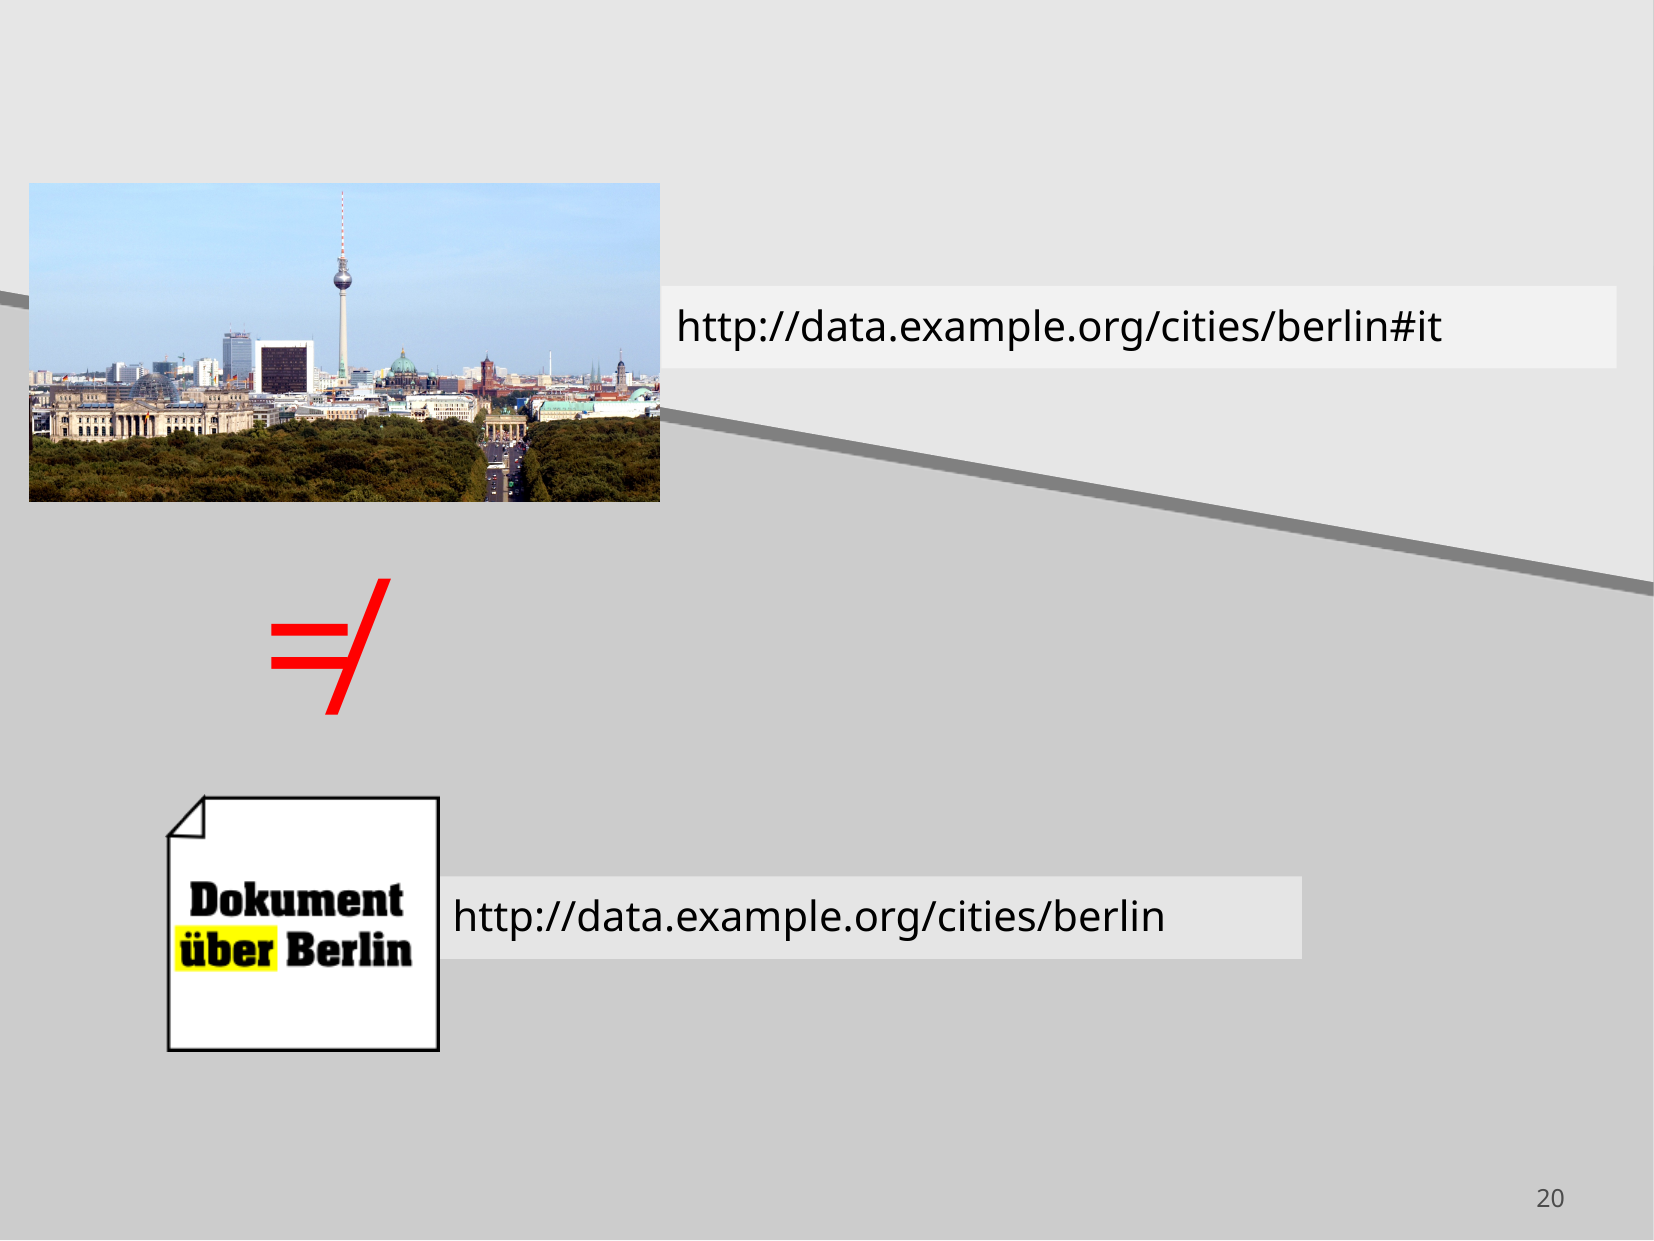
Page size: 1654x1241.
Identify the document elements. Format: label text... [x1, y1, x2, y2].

text_box http://data.example.org/cities/berlin#it [661, 289, 1597, 363]
text_box [661, 285, 1617, 369]
picture [29, 183, 661, 502]
picture [165, 794, 440, 1052]
text_box http://data.example.org/cities/berlin [440, 879, 1302, 953]
text_box ≠ [248, 519, 393, 770]
text_box [440, 953, 1302, 959]
